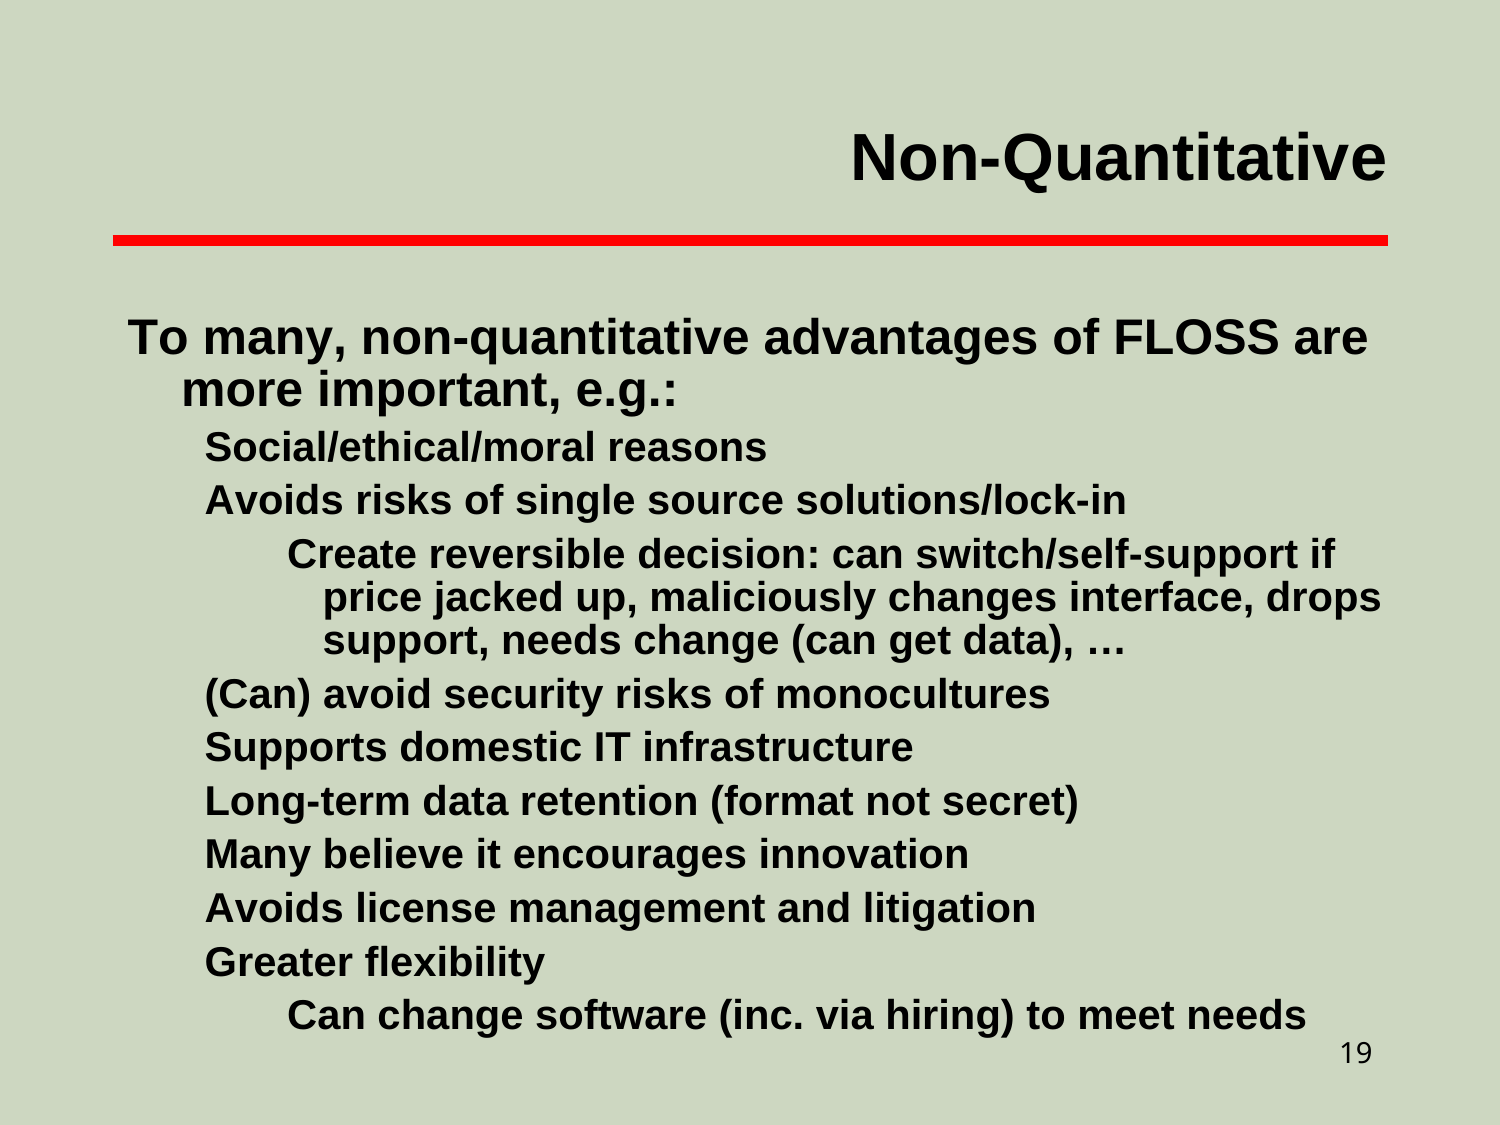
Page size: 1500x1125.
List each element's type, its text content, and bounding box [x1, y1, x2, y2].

title Non-Quantitative [337, 85, 1388, 224]
list To many, non-quantitative advantages of FLOSS are more important, e.g.: Social/ethical/moral reasons Avoids risks of single source solutions/lock-in Create reversible decision: can switch/self-support if price jacked up, maliciously changes interface, drops support, needs change (can get data), … (Can) avoid security risks of monocultures Supports domestic IT infrastructure Long-term data retention (format not secret) Many believe it encourages innovation Avoids license management and litigation Greater flexibility Can change software (inc. via hiring) to meet needs [110, 312, 1391, 1057]
